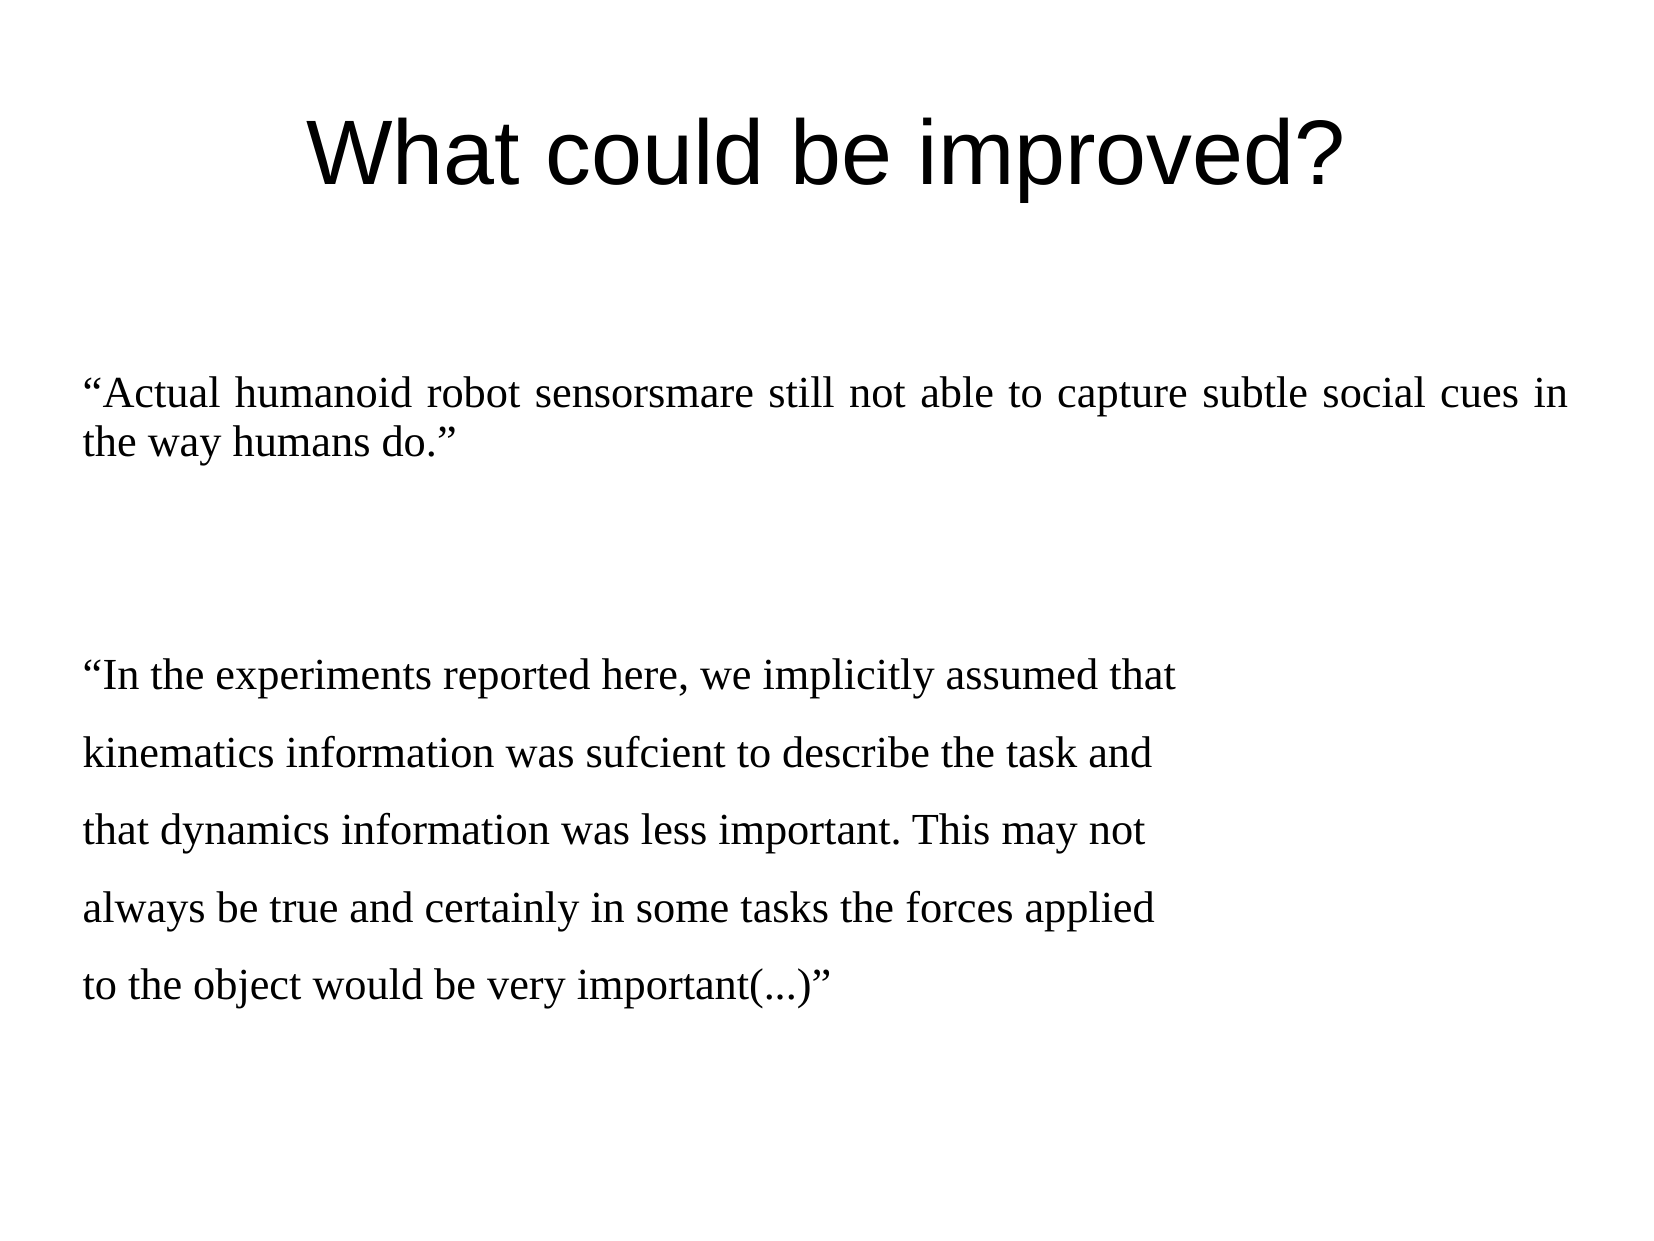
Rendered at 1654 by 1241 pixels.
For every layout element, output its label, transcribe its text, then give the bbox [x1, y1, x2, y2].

list “Actual humanoid robot sensorsmare still not able to capture subtle social cues in the way humans do.” “In the experiments reported here, we implicitly assumed that kinematics information was sufcient to describe the task and that dynamics information was less important. This may not always be true and certainly in some tasks the forces applied to the object would be very important(...)” [82, 290, 1571, 1010]
title What could be improved? [82, 49, 1571, 257]
